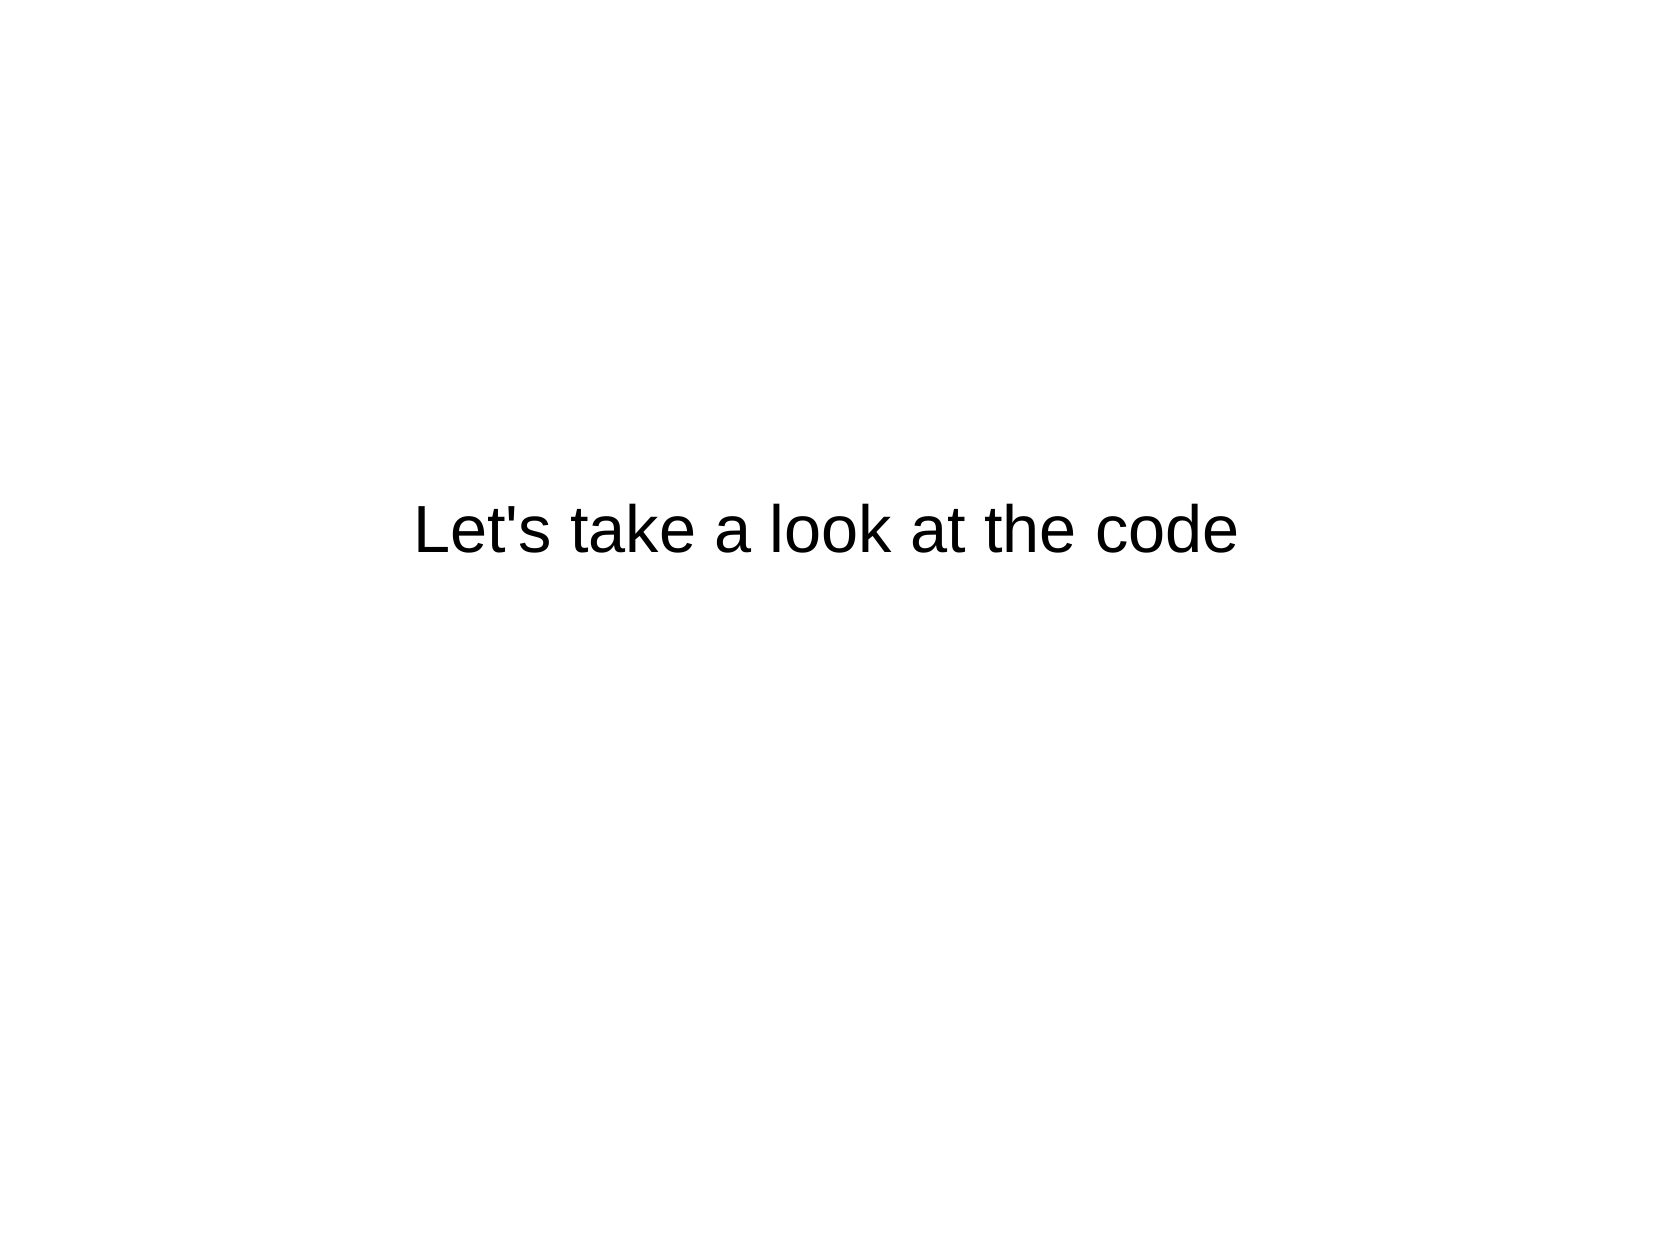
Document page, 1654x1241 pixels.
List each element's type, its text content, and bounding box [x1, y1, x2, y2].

subtitle Let's take a look at the code [82, 49, 1571, 1010]
